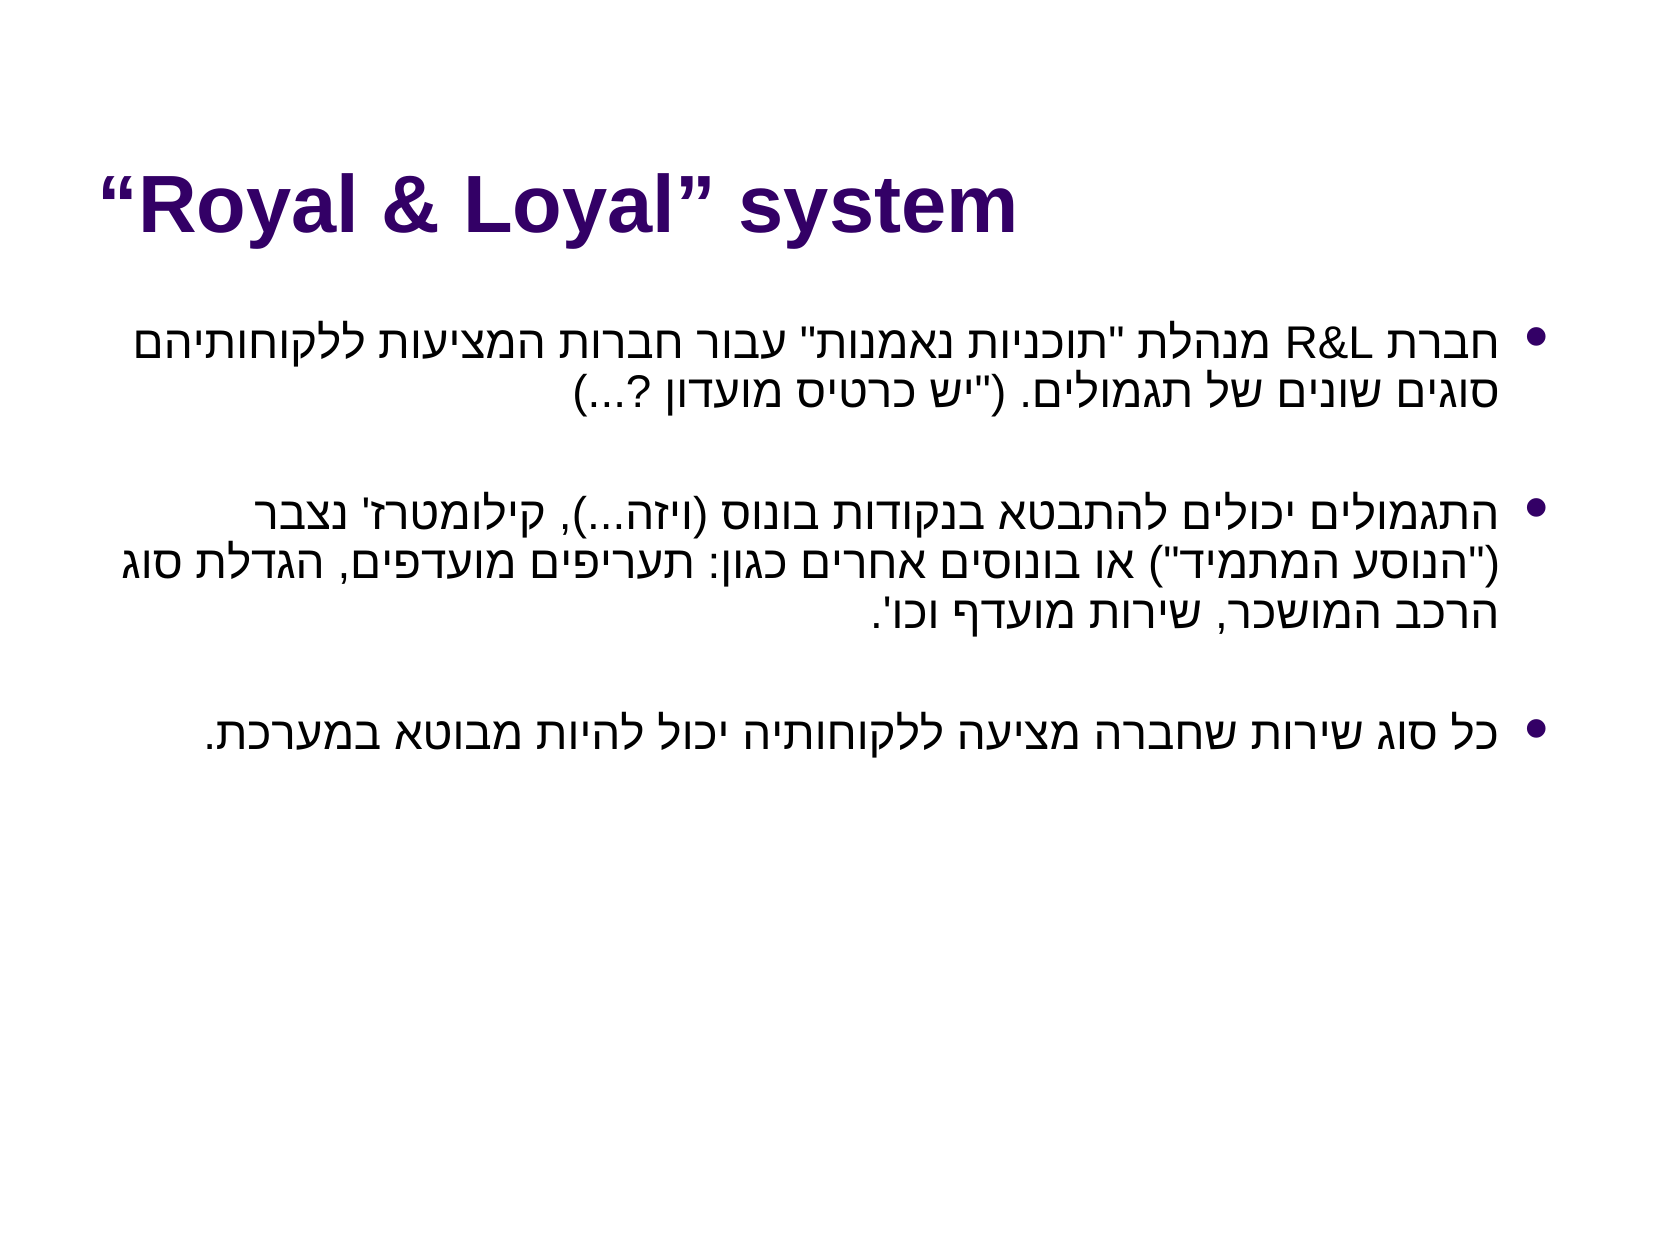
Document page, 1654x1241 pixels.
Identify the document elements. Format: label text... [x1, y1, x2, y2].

title “Royal & Loyal” system [82, 22, 1447, 257]
list חברת R&L מנהלת "תוכניות נאמנות" עבור חברות המציעות ללקוחותיהם סוגים שונים של תגמולים. ("יש כרטיס מועדון ?...) התגמולים יכולים להתבטא בנקודות בונוס (ויזה...), קילומטרז' נצבר ("הנוסע המתמיד") או בונוסים אחרים כגון: תעריפים מועדפים, הגדלת סוג הרכב המושכר, שירות מועדף וכו'. כל סוג שירות שחברה מציעה ללקוחותיה יכול להיות מבוטא במערכת. [82, 310, 1571, 1109]
